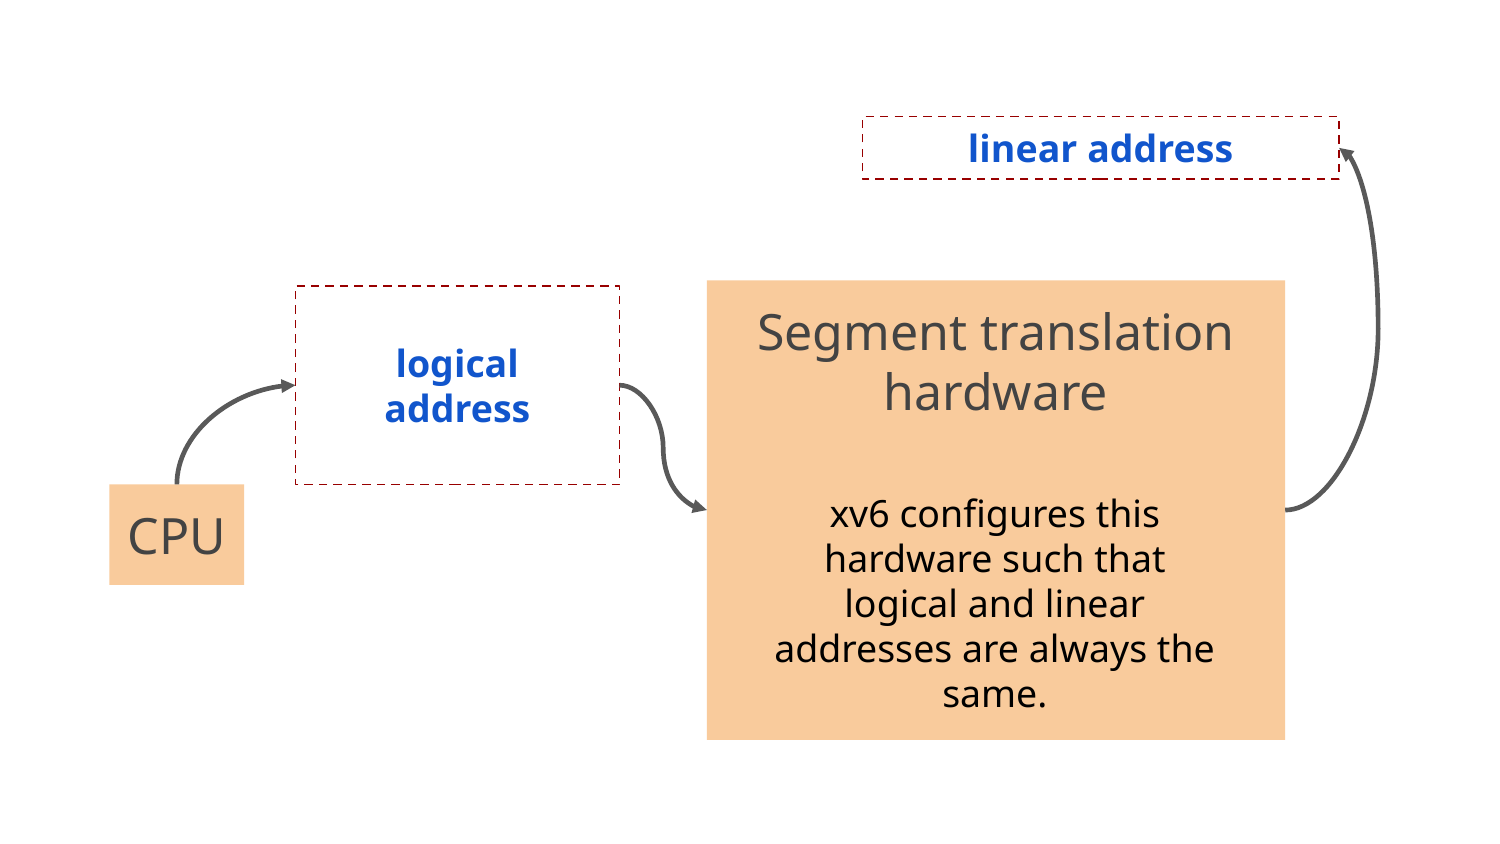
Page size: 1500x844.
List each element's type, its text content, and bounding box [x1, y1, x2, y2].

text_box linear address [862, 116, 1339, 180]
text_box CPU [109, 484, 245, 585]
text_box xv6 configures this hardware such that logical and linear addresses are always the same. [749, 528, 1240, 677]
text_box logical address [313, 357, 602, 413]
text_box Segment translation hardware [706, 280, 1286, 740]
